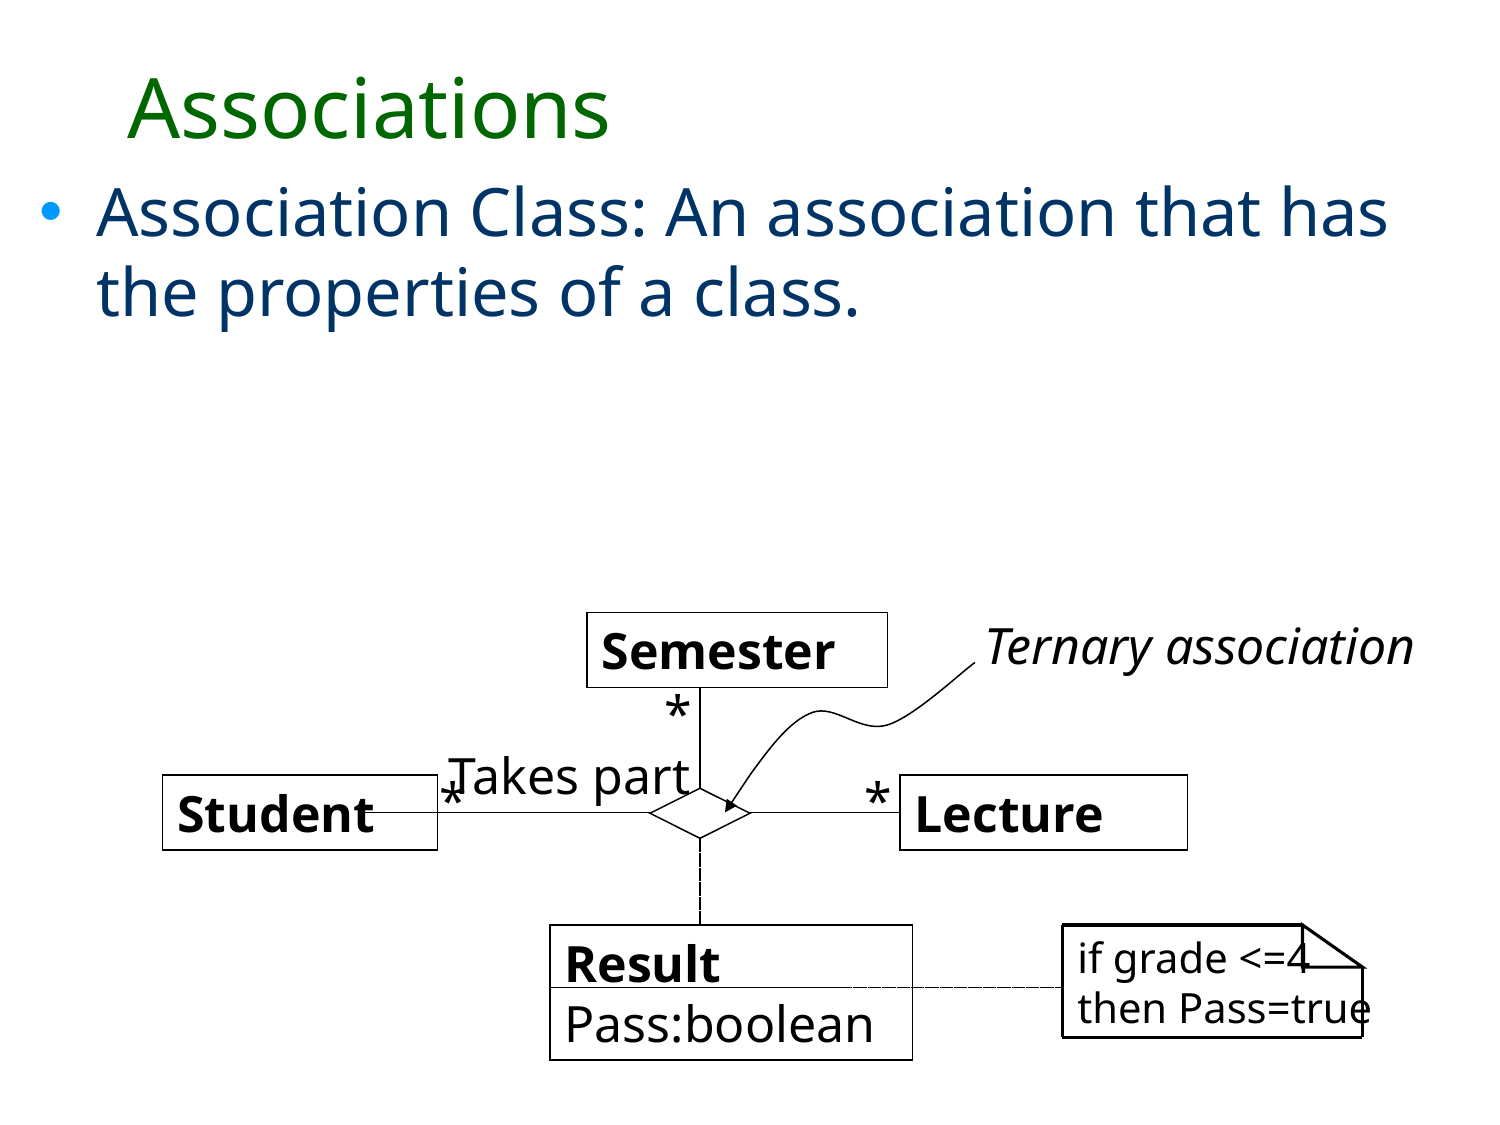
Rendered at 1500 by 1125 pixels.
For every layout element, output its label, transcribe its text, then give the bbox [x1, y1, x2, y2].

text_box Ternary association [970, 606, 1431, 682]
list Association Class: An association that has the properties of a class. [24, 162, 1500, 650]
text_box * [849, 762, 906, 838]
text_box if grade <=4 then Pass=true [1062, 924, 1450, 1040]
text_box Semester [587, 612, 888, 688]
text_box if grade <=4 then Pass=true [1305, 930, 1355, 965]
text_box Student [162, 774, 438, 850]
text_box * [425, 762, 481, 838]
text_box Takes part [434, 737, 706, 813]
text_box if grade <=4 then Pass=true [1064, 927, 1361, 1036]
title Associations [112, 62, 1388, 162]
text_box Lecture [899, 774, 1188, 850]
text_box Result Pass:boolean [549, 988, 913, 1060]
text_box Result Pass:boolean [549, 924, 913, 987]
text_box * [650, 674, 706, 737]
